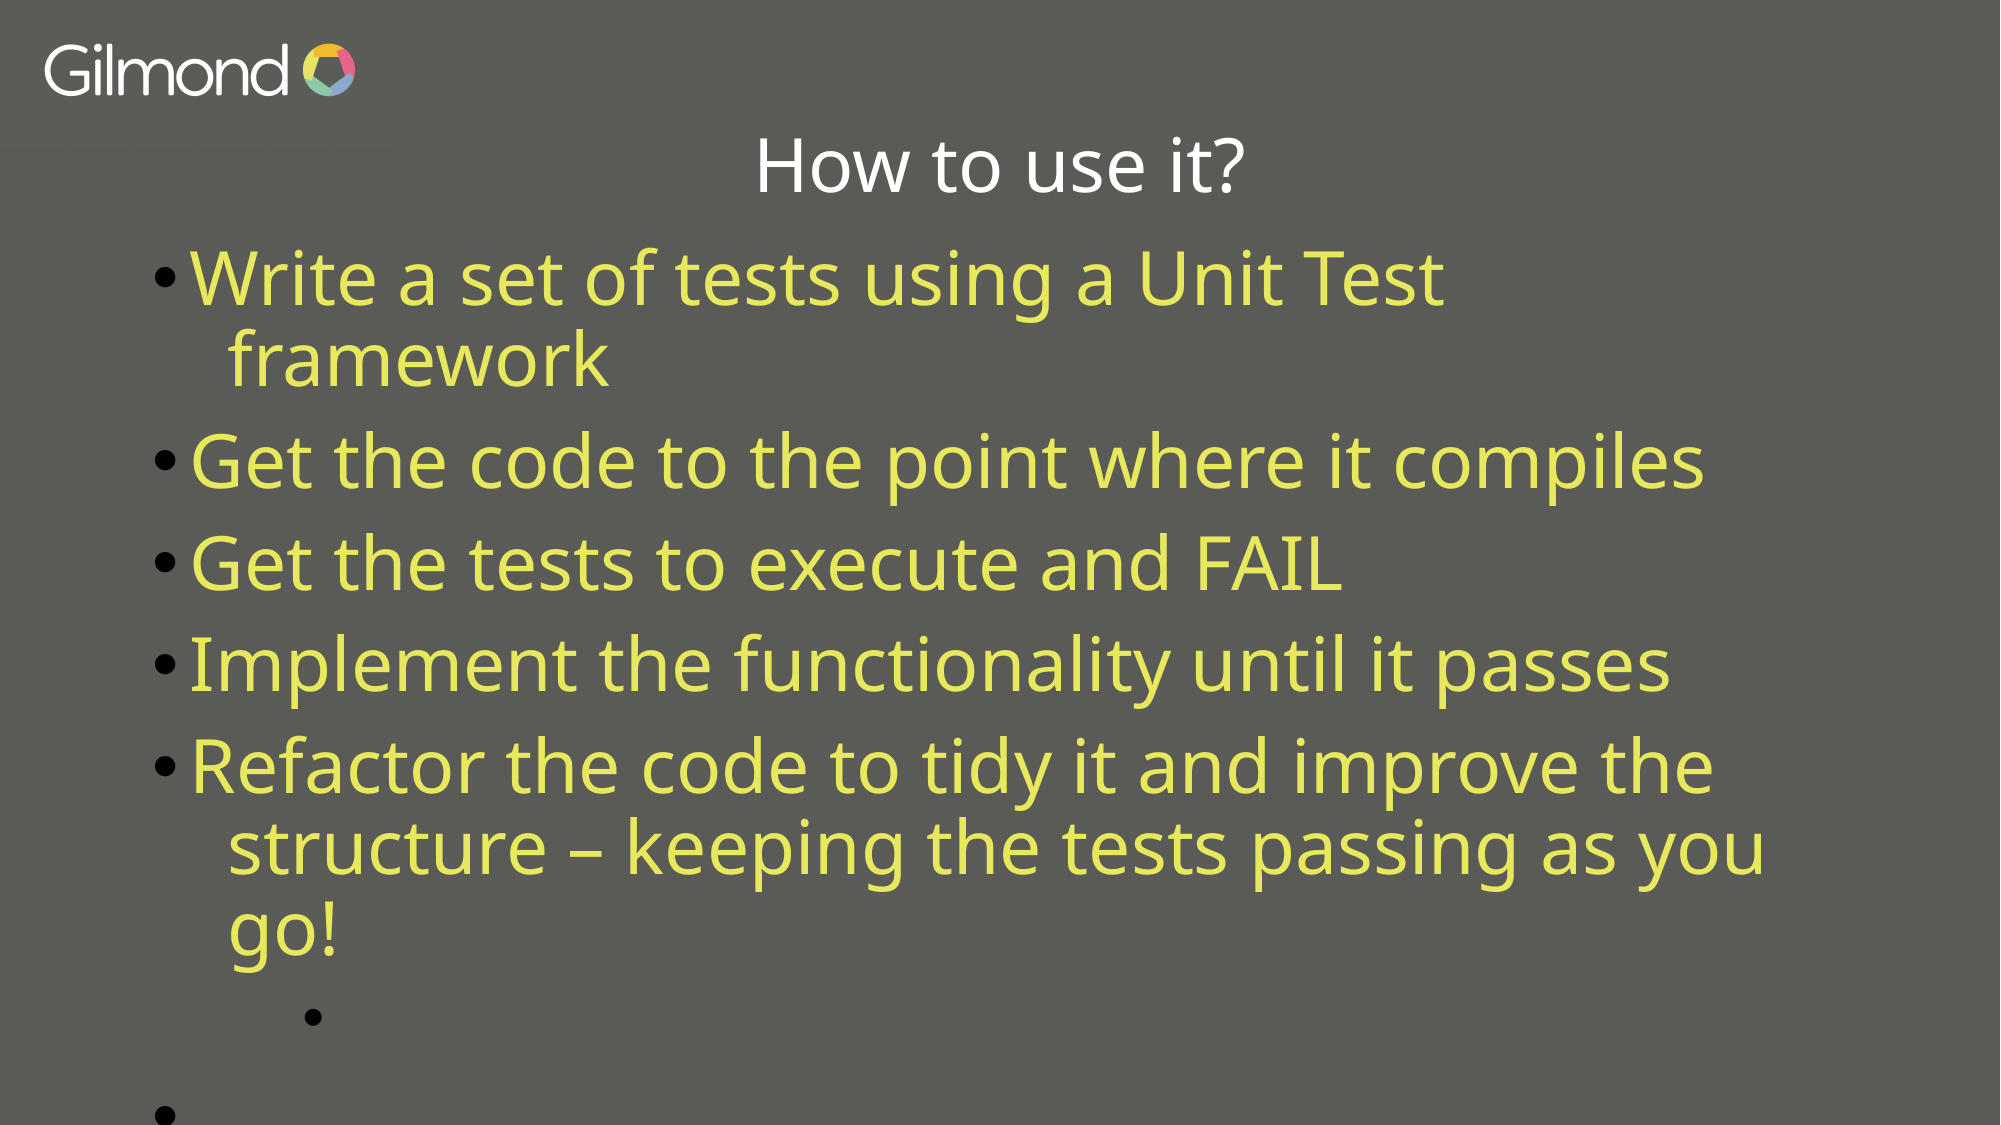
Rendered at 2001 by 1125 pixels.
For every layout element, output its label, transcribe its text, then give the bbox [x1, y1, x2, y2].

picture [0, 0, 399, 149]
title How to use it? [137, 59, 1863, 233]
list Write a set of tests using a Unit Test framework Get the code to the point where it compiles Get the tests to execute and FAIL Implement the functionality until it passes Refactor the code to tidy it and improve the structure – keeping the tests passing as you go! [137, 233, 1863, 1053]
